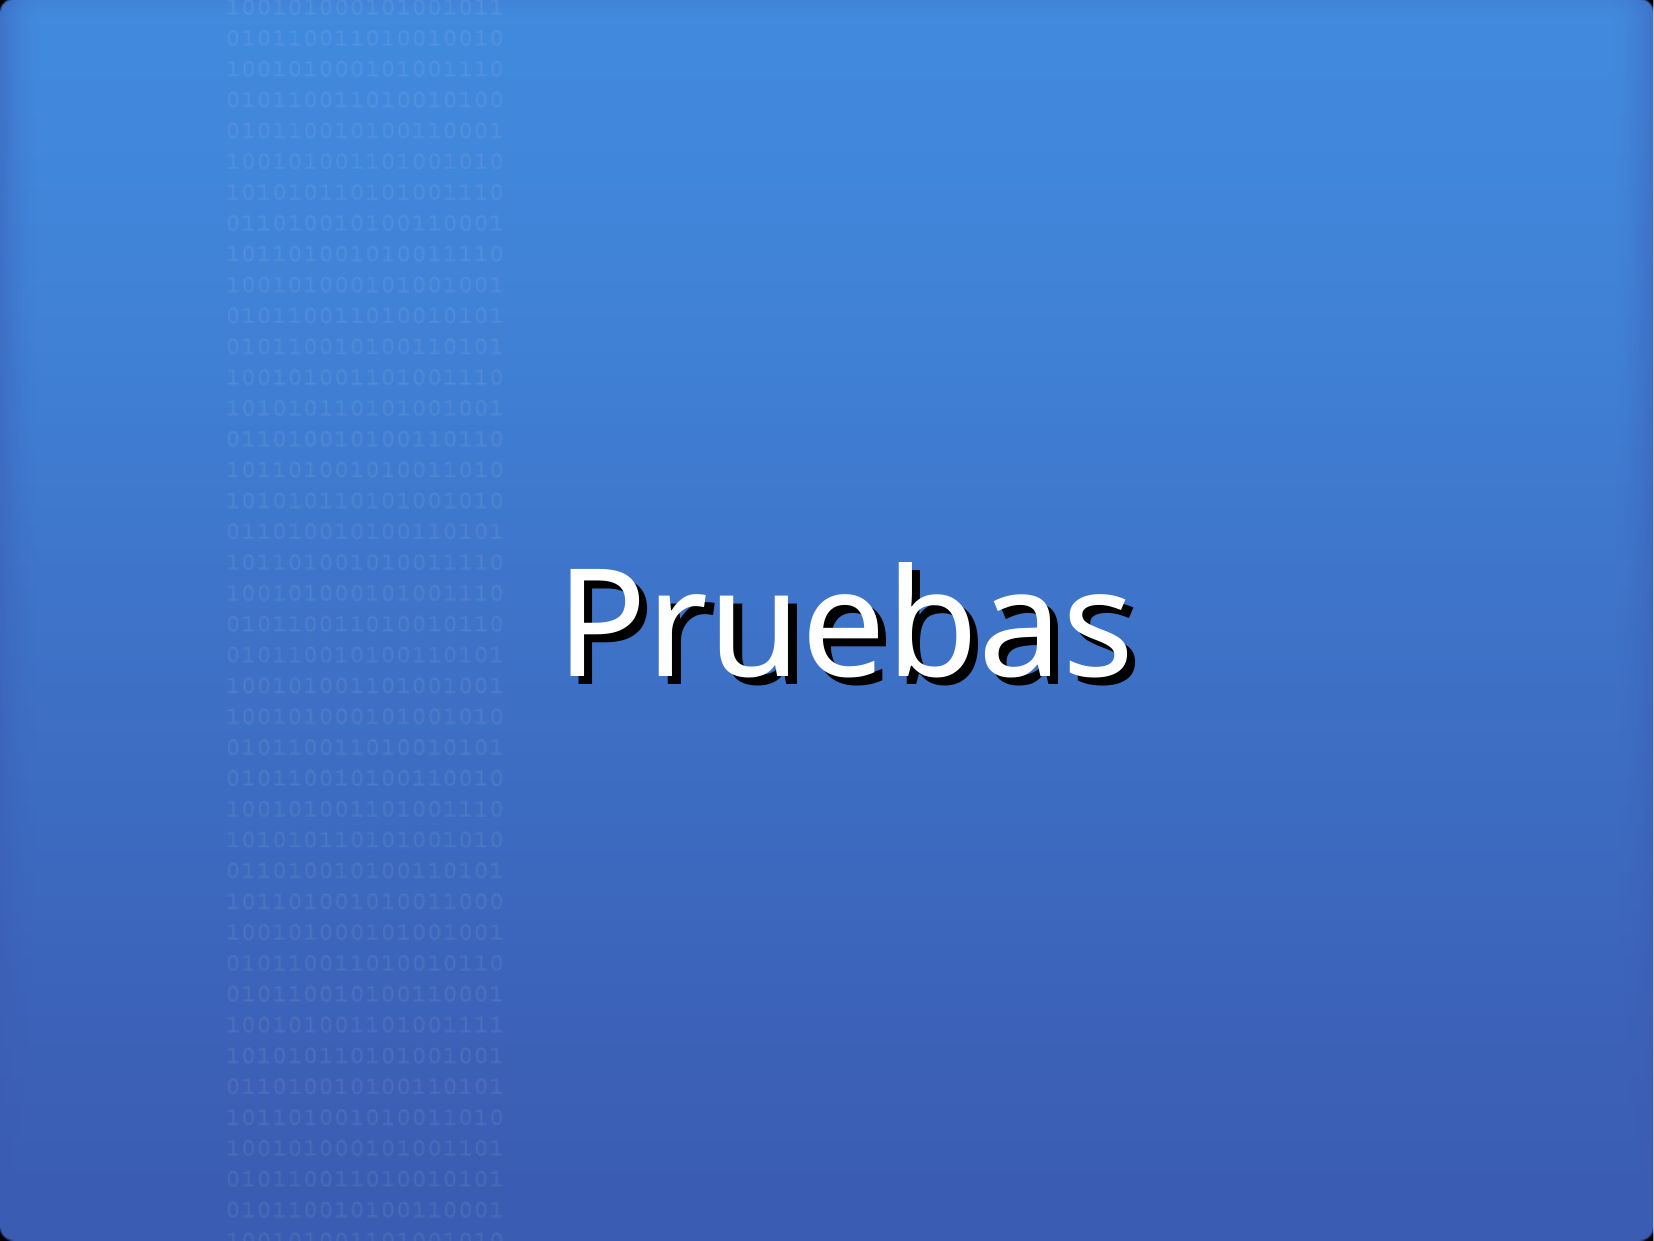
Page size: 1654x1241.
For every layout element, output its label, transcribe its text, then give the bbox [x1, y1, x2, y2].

picture [0, 0, 1654, 1241]
subtitle Pruebas [121, 118, 1534, 1119]
